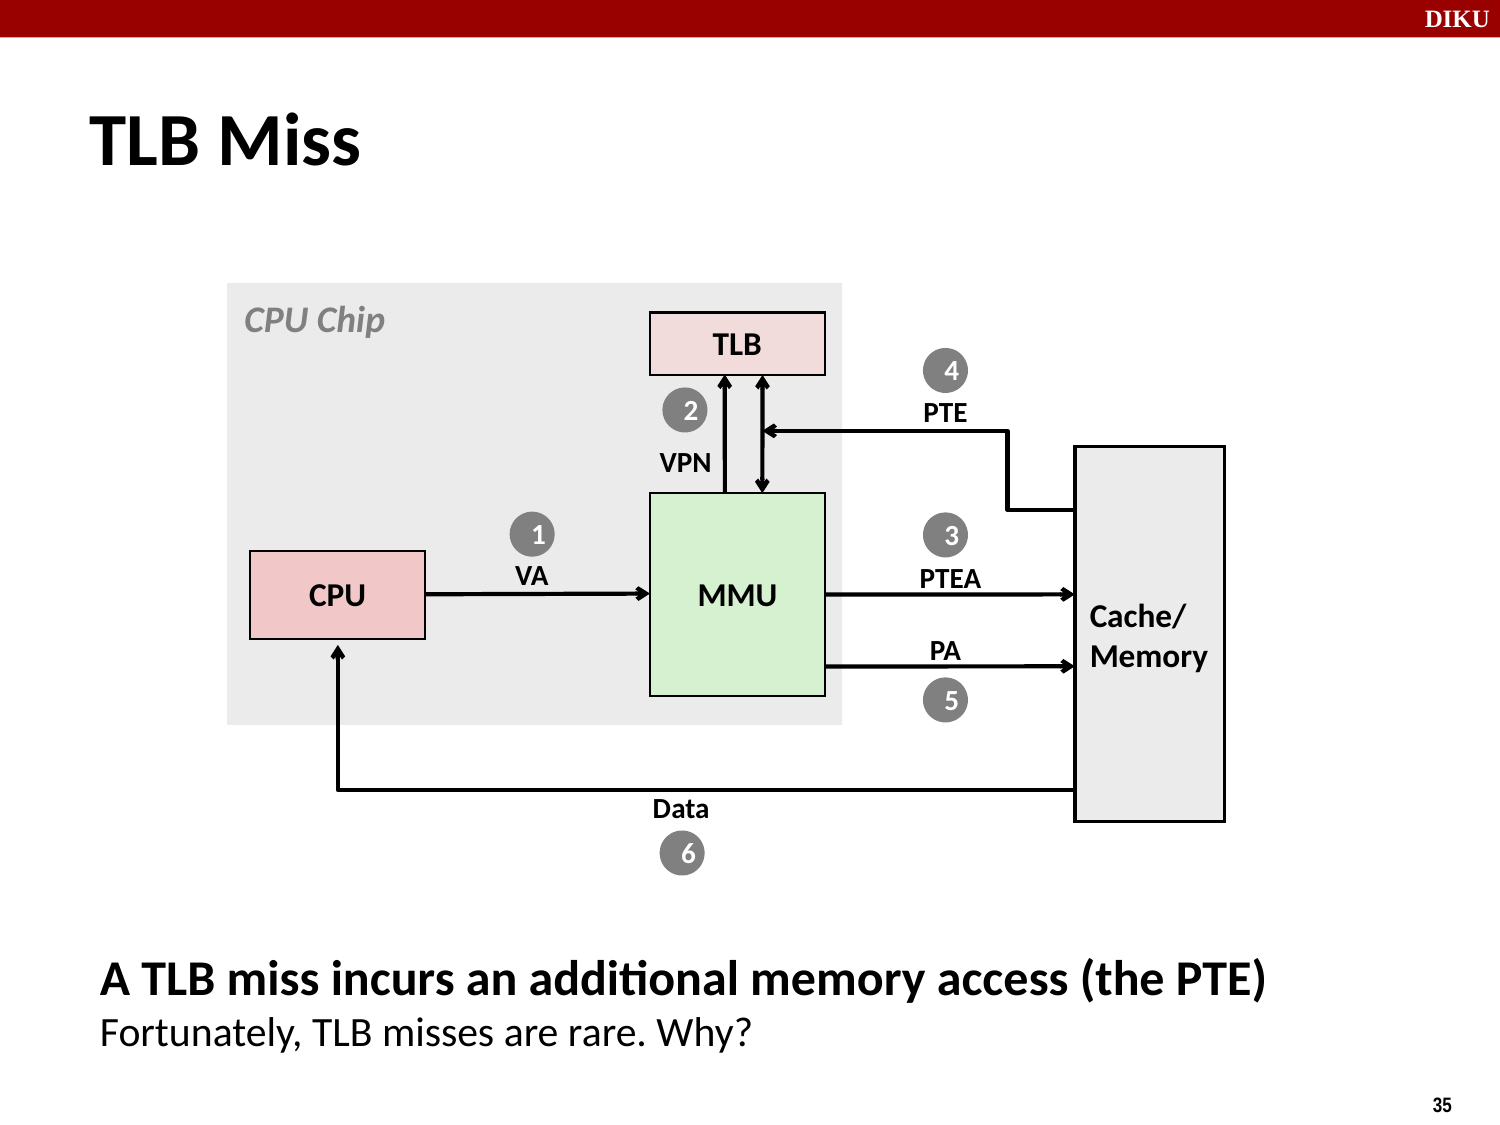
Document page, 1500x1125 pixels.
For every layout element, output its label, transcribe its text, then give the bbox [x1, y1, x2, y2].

text_box 3 [922, 512, 968, 558]
text_box 1 [509, 511, 555, 557]
text_box PTE [908, 387, 983, 429]
text_box CPU [250, 551, 426, 639]
text_box Data [637, 792, 725, 834]
text_box MMU [650, 493, 826, 697]
text_box VA [500, 550, 564, 601]
text_box [227, 282, 843, 725]
text_box Cache/ Memory [1074, 446, 1225, 822]
text_box [826, 597, 843, 664]
text_box VPN [644, 437, 727, 488]
text_box [764, 433, 843, 592]
text_box TLB Miss [75, 71, 1500, 200]
text_box Data [637, 783, 725, 788]
text_box PTEA [904, 597, 997, 604]
text_box A TLB miss incurs an additional memory access (the PTE) Fortunately, TLB misses are rare. Why? [85, 937, 1350, 1088]
text_box PA [915, 624, 976, 664]
text_box PTEA [904, 552, 997, 592]
text_box 5 [922, 677, 968, 723]
text_box 2 [662, 387, 708, 433]
text_box PTE [908, 433, 983, 438]
text_box PA [915, 669, 976, 676]
text_box CPU Chip [229, 287, 400, 348]
text_box 4 [922, 347, 968, 393]
text_box TLB [649, 312, 825, 375]
text_box [726, 375, 761, 493]
text_box 6 [659, 830, 705, 876]
